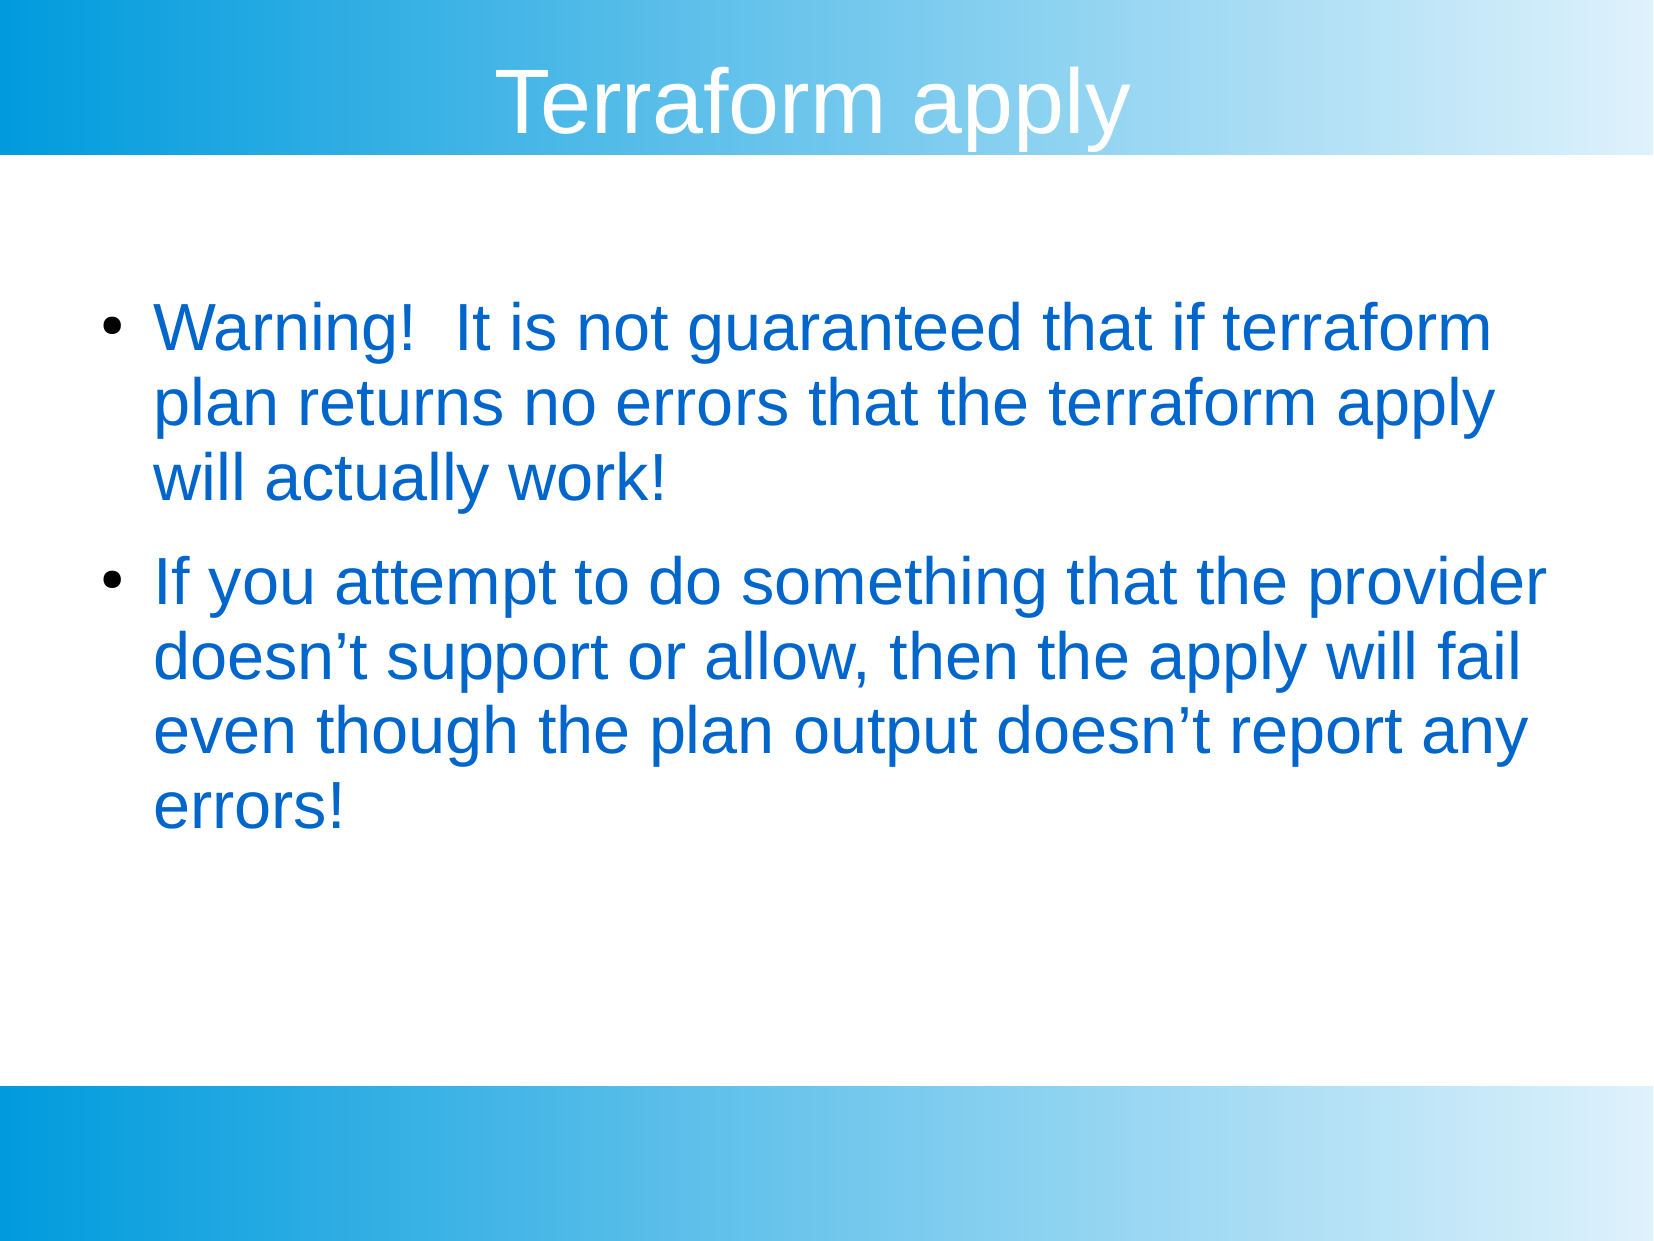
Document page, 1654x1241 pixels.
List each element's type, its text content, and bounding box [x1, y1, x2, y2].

list Warning! It is not guaranteed that if terraform plan returns no errors that the terraform apply will actually work! If you attempt to do something that the provider doesn’t support or allow, then the apply will fail even though the plan output doesn’t report any errors! [82, 290, 1571, 1010]
title Terraform apply [82, 49, 1571, 155]
